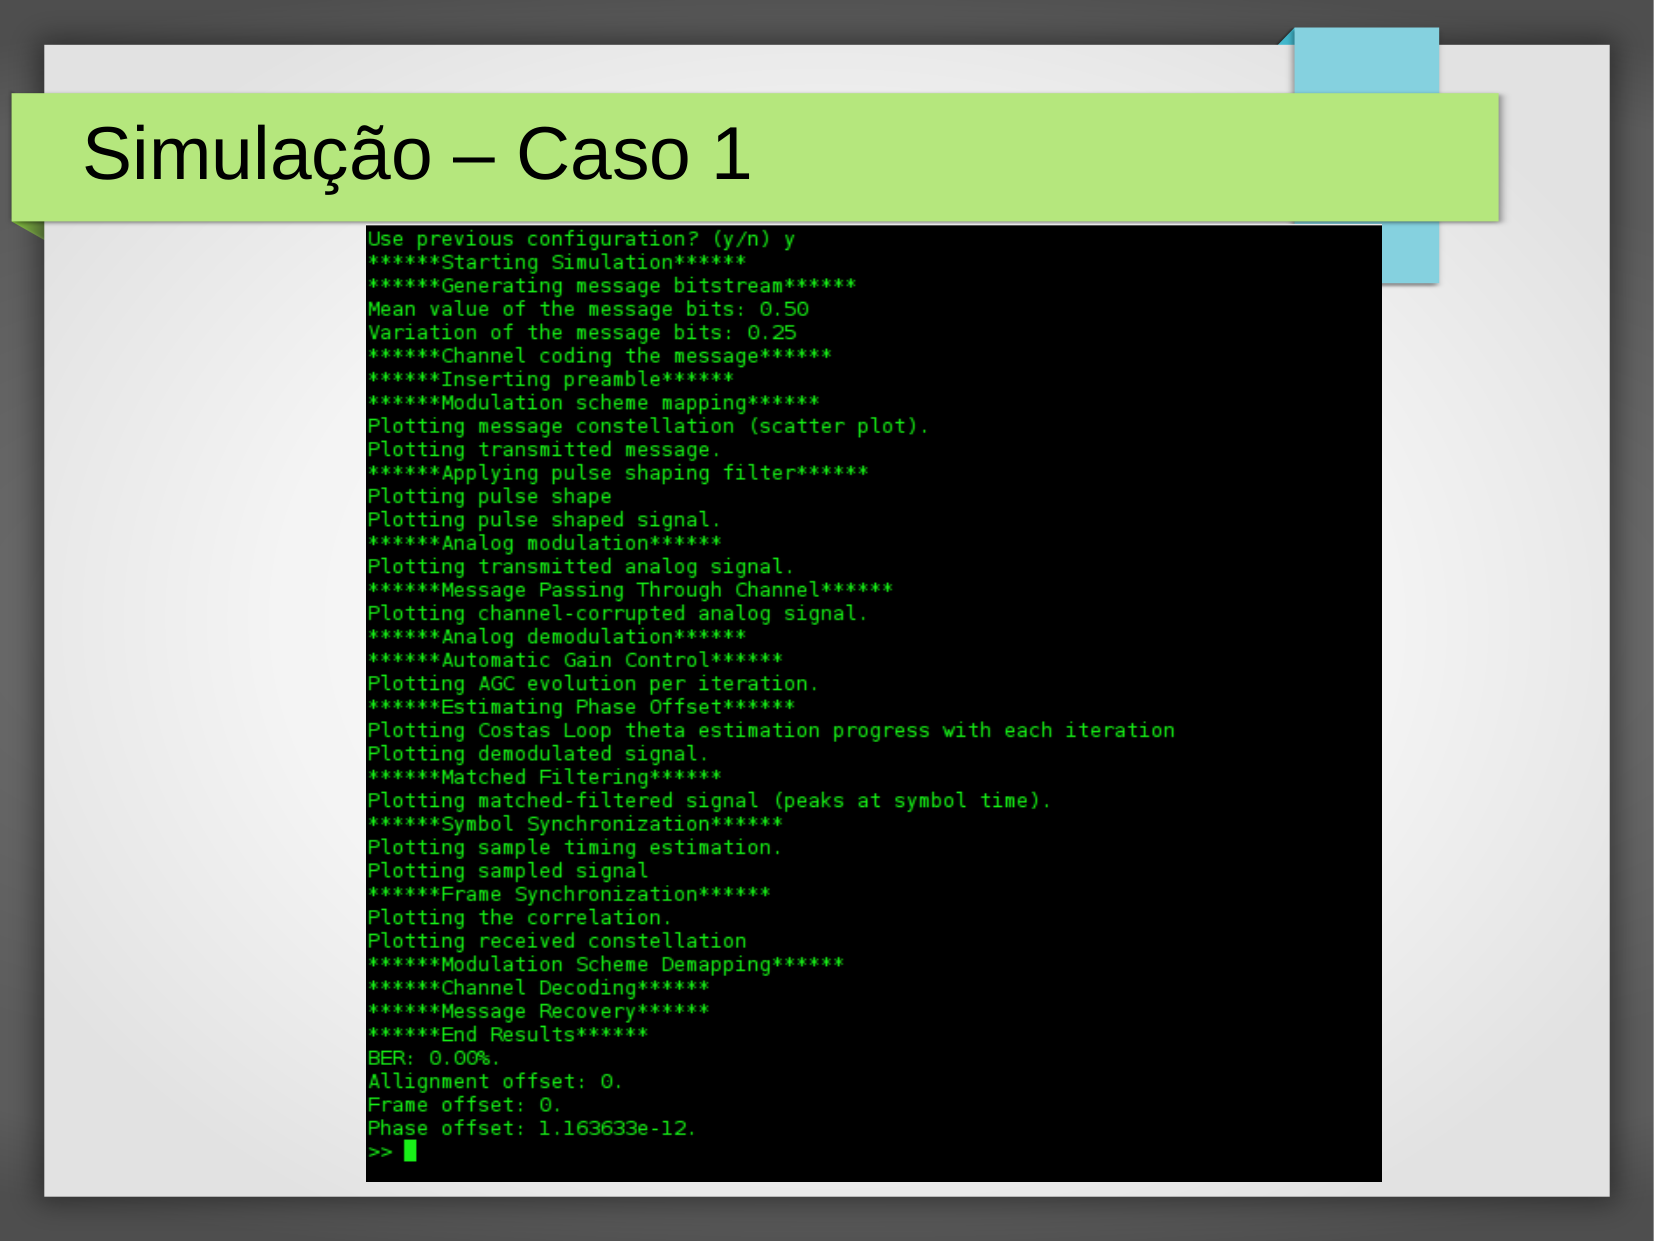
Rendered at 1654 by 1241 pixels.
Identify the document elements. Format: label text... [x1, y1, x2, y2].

title Simulação – Caso 1 [82, 94, 1264, 213]
picture [0, 0, 1654, 1241]
